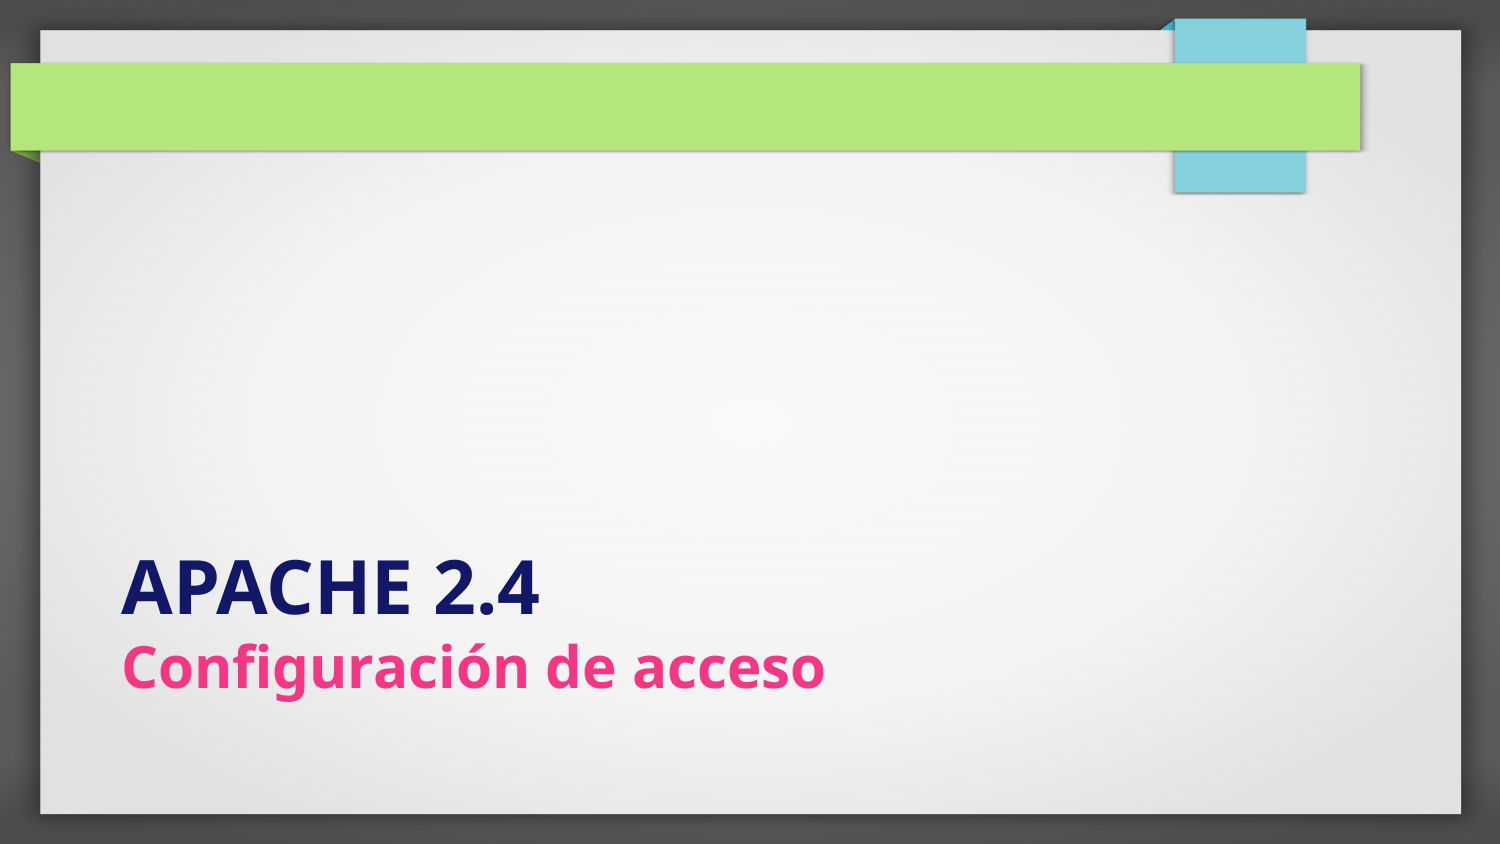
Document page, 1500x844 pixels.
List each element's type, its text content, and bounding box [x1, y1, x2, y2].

picture [0, 0, 1500, 844]
title APACHE 2.4 Configuración de acceso [106, 520, 945, 715]
